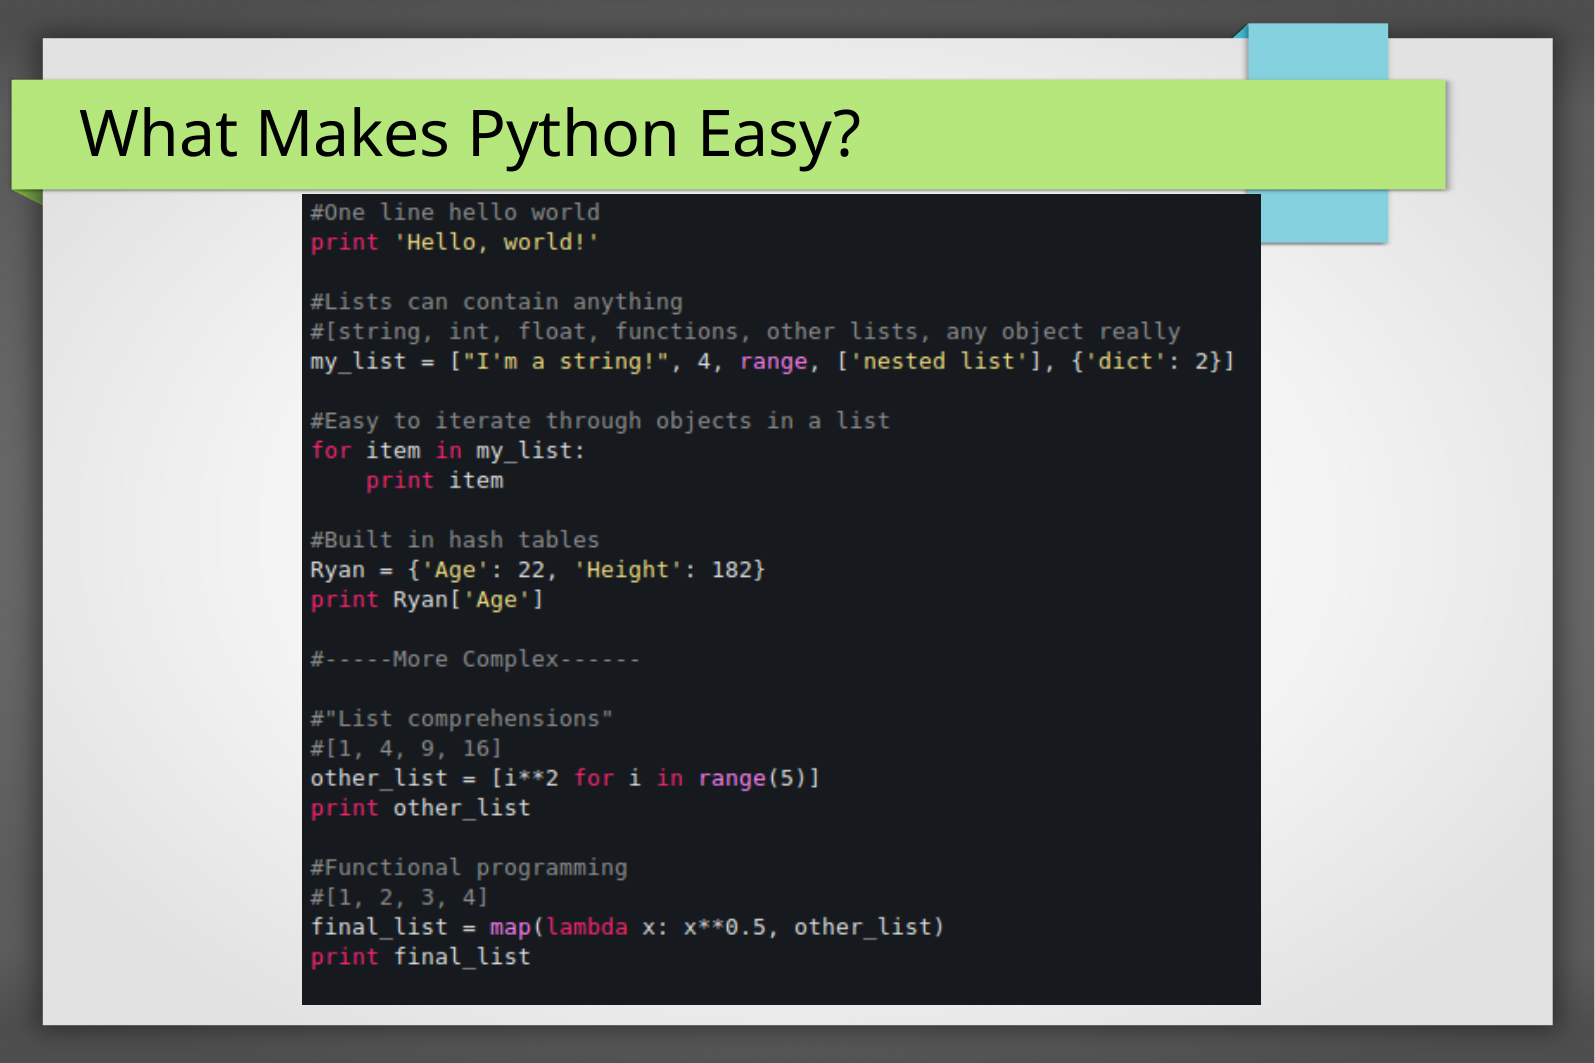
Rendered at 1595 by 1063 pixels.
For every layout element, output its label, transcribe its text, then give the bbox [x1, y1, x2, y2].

title What Makes Python Easy? [79, 78, 1219, 185]
picture [0, 0, 1595, 1063]
